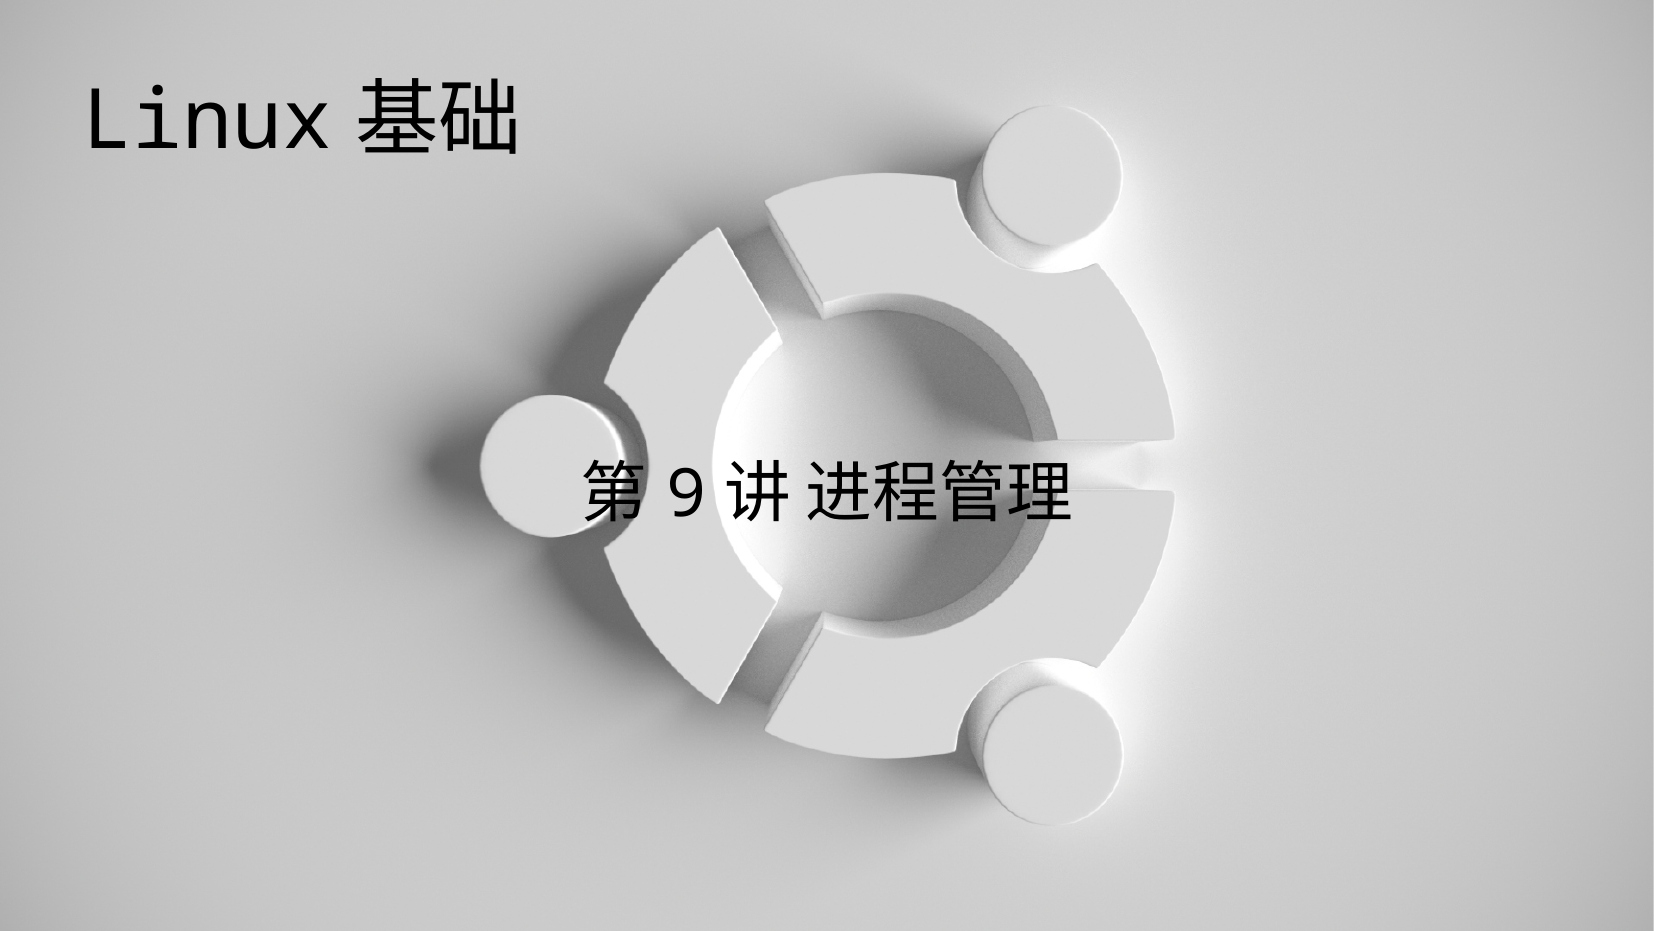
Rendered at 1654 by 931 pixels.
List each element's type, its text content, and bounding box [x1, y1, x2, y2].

title Linux基础 [82, 37, 1571, 189]
subtitle 第9讲 进程管理 [82, 217, 1571, 758]
picture [0, 0, 1654, 931]
